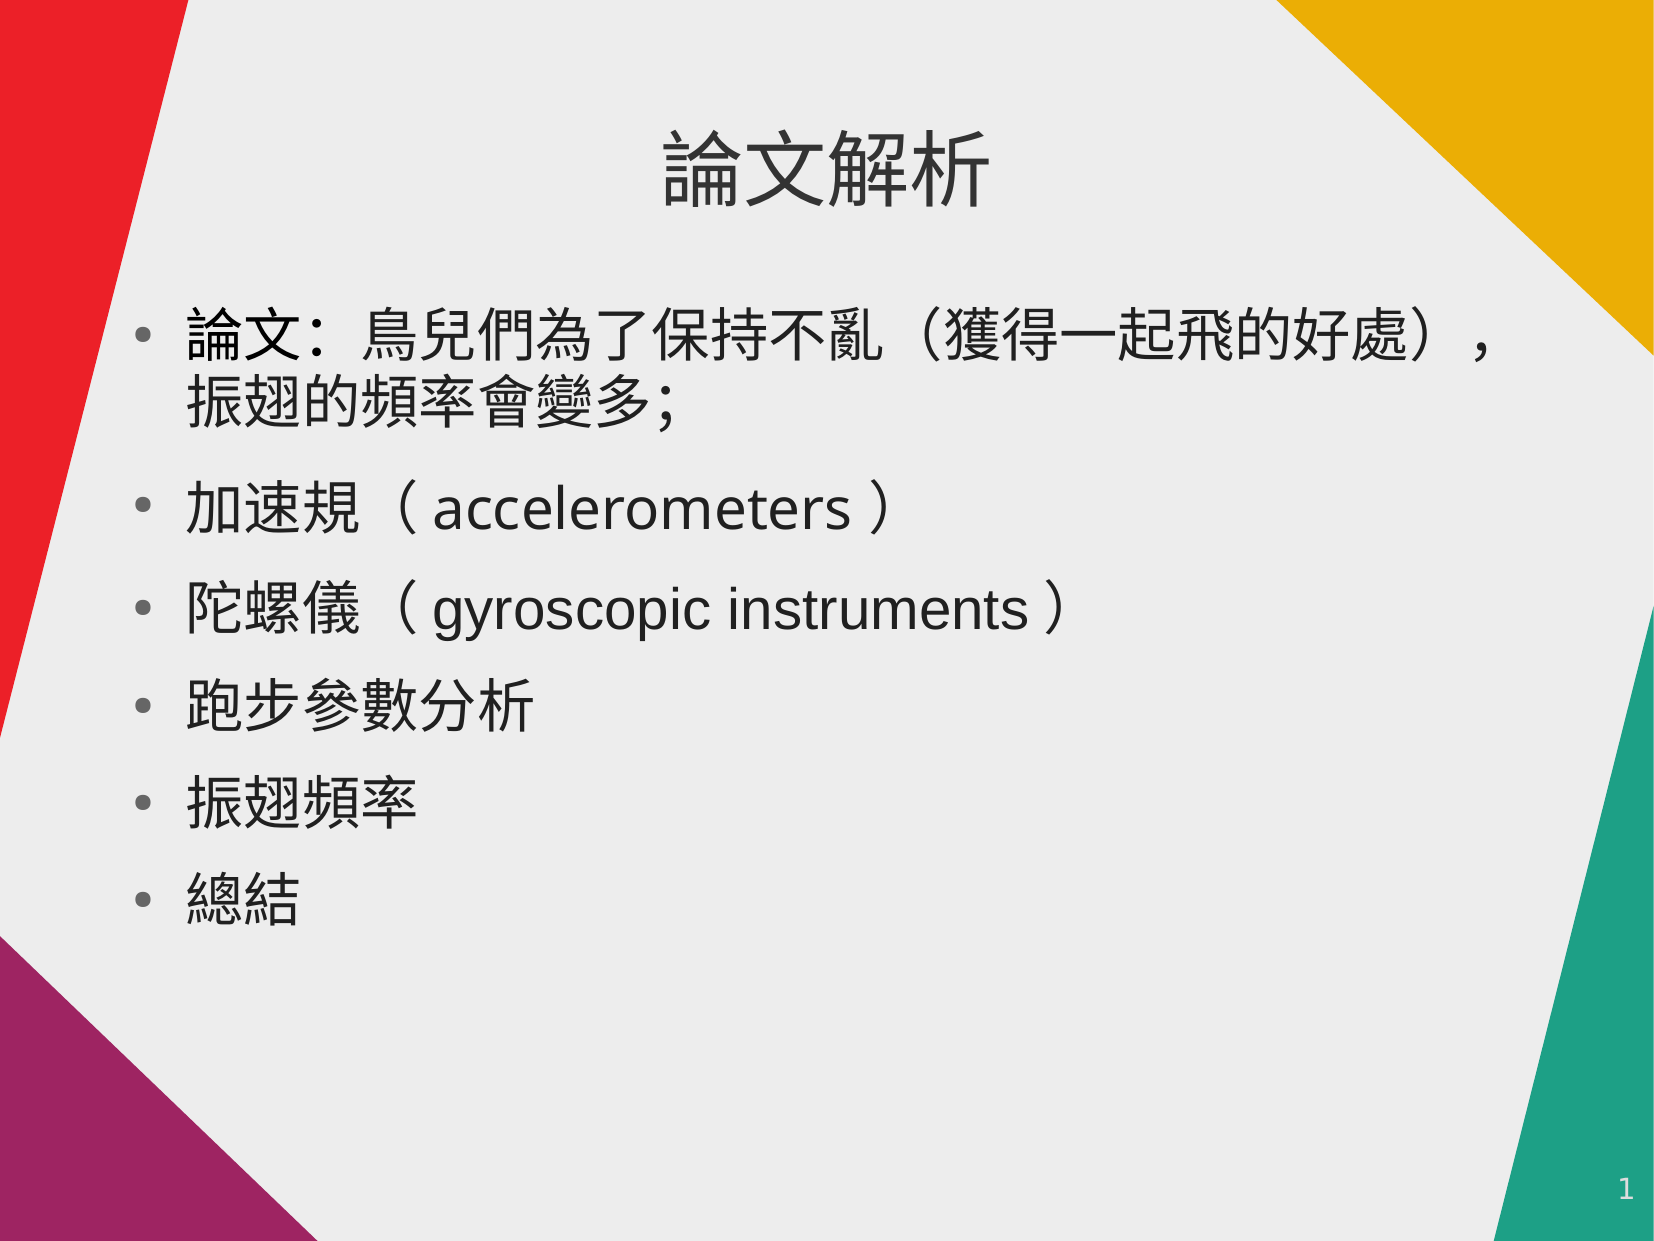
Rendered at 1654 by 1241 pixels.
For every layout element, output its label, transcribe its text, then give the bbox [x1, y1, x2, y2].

list 論文：鳥兒們為了保持不亂（獲得一起飛的好處），振翅的頻率會變多； 加速規（accelerometers） 陀螺儀（gyroscopic instruments） 跑步參數分析 振翅頻率 總結 [114, 302, 1539, 1033]
title 論文解析 [114, 73, 1539, 271]
